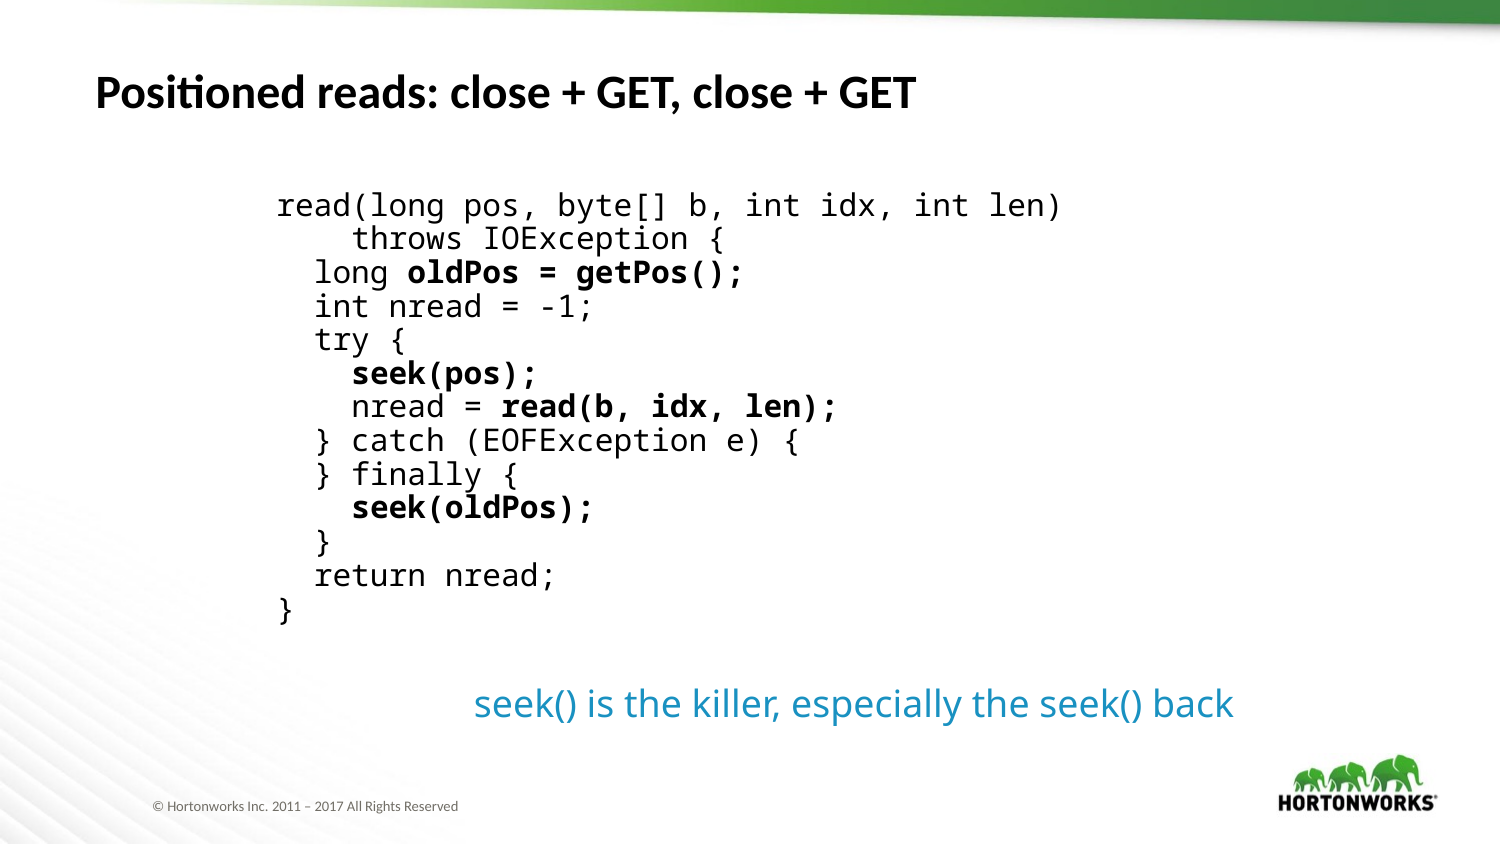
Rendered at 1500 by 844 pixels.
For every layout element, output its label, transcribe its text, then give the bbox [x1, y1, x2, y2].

picture [0, 0, 1500, 844]
text_box seek() is the killer, especially the seek() back [459, 672, 1250, 733]
title Positioned reads: close + GET, close + GET [86, 69, 1437, 119]
list read(long pos, byte[] b, int idx, int len) throws IOException { long oldPos = getPos(); int nread = -1; try { seek(pos); nread = read(b, idx, len); } catch (EOFException e) { } finally { seek(oldPos); } return nread; } [252, 179, 1265, 648]
